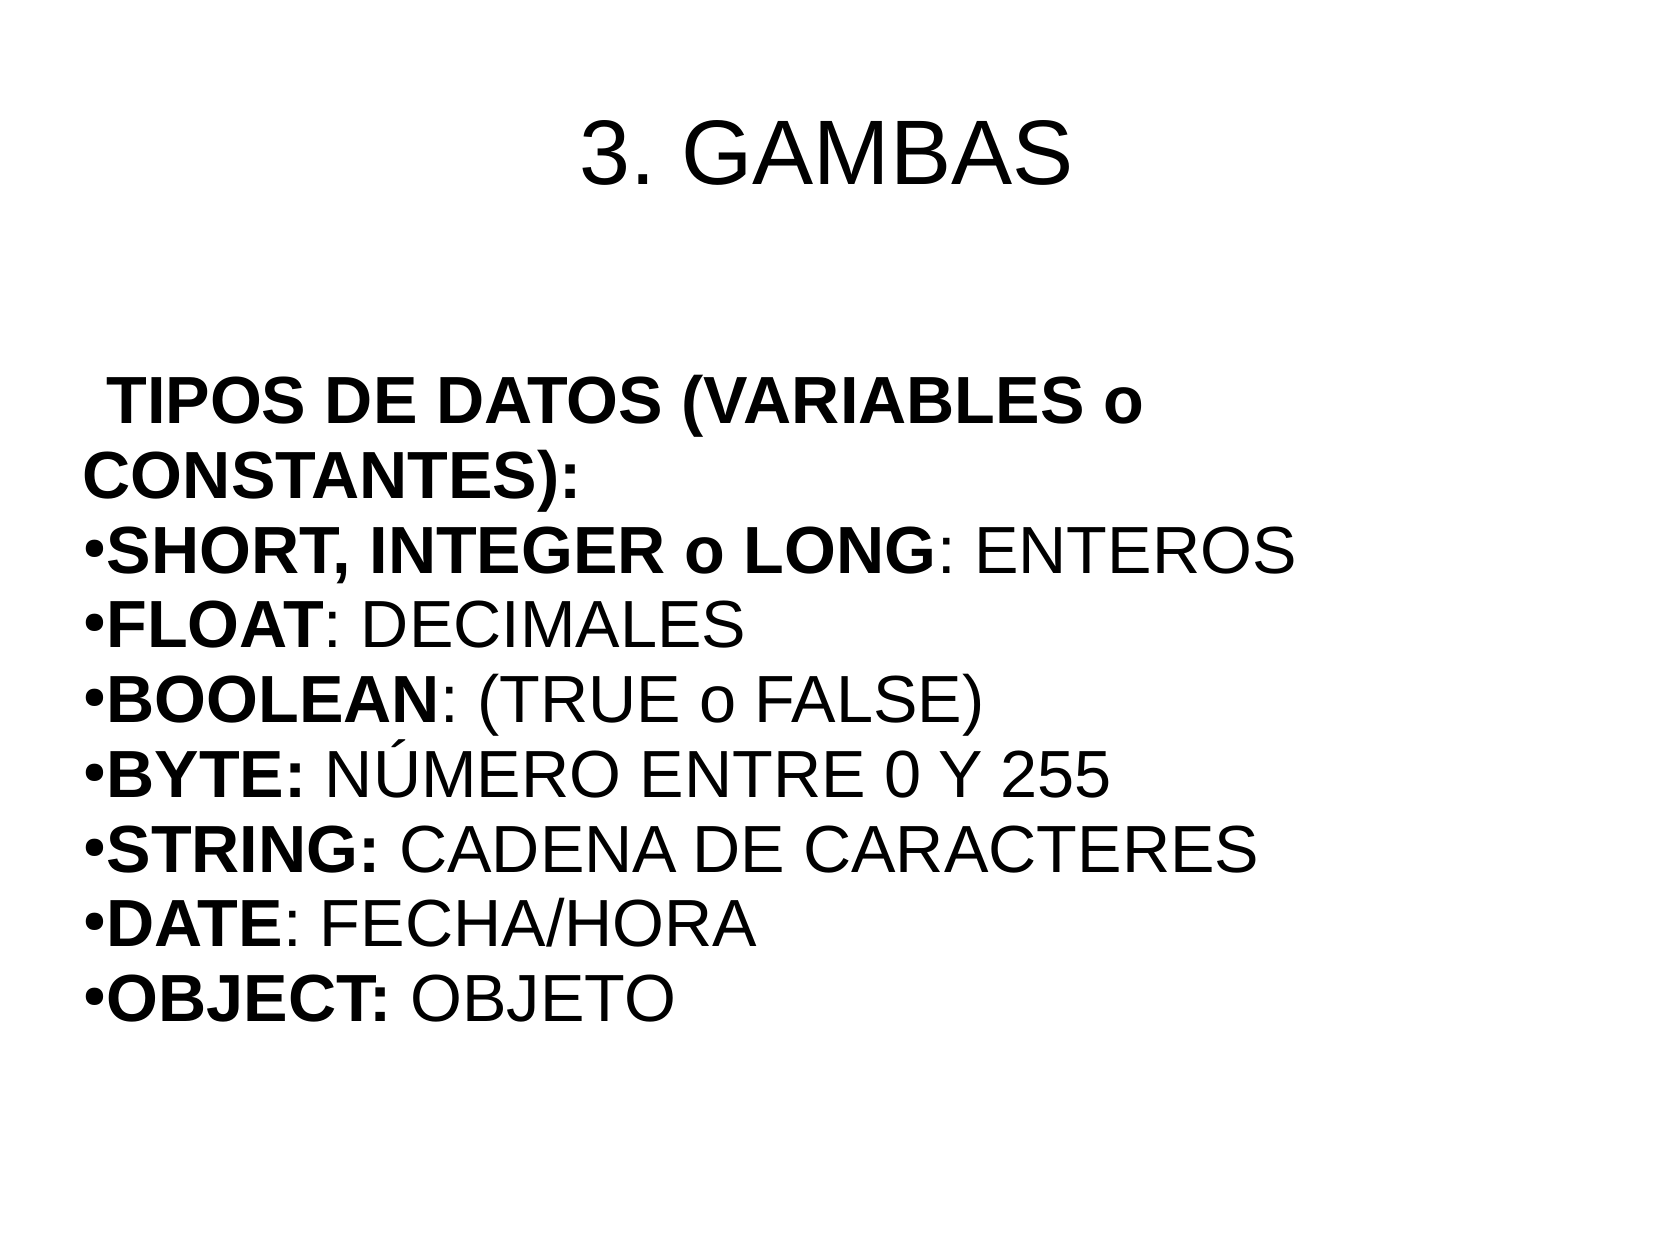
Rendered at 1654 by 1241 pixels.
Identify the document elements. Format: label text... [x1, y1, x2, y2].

title 3. GAMBAS [82, 49, 1571, 257]
subtitle TIPOS DE DATOS (VARIABLES o CONSTANTES): SHORT, INTEGER o LONG: ENTEROS FLOAT: DECIMALES BOOLEAN: (TRUE o FALSE) BYTE: NÚMERO ENTRE 0 Y 255 STRING: CADENA DE CARACTERES DATE: FECHA/HORA OBJECT: OBJETO [82, 290, 1571, 1109]
